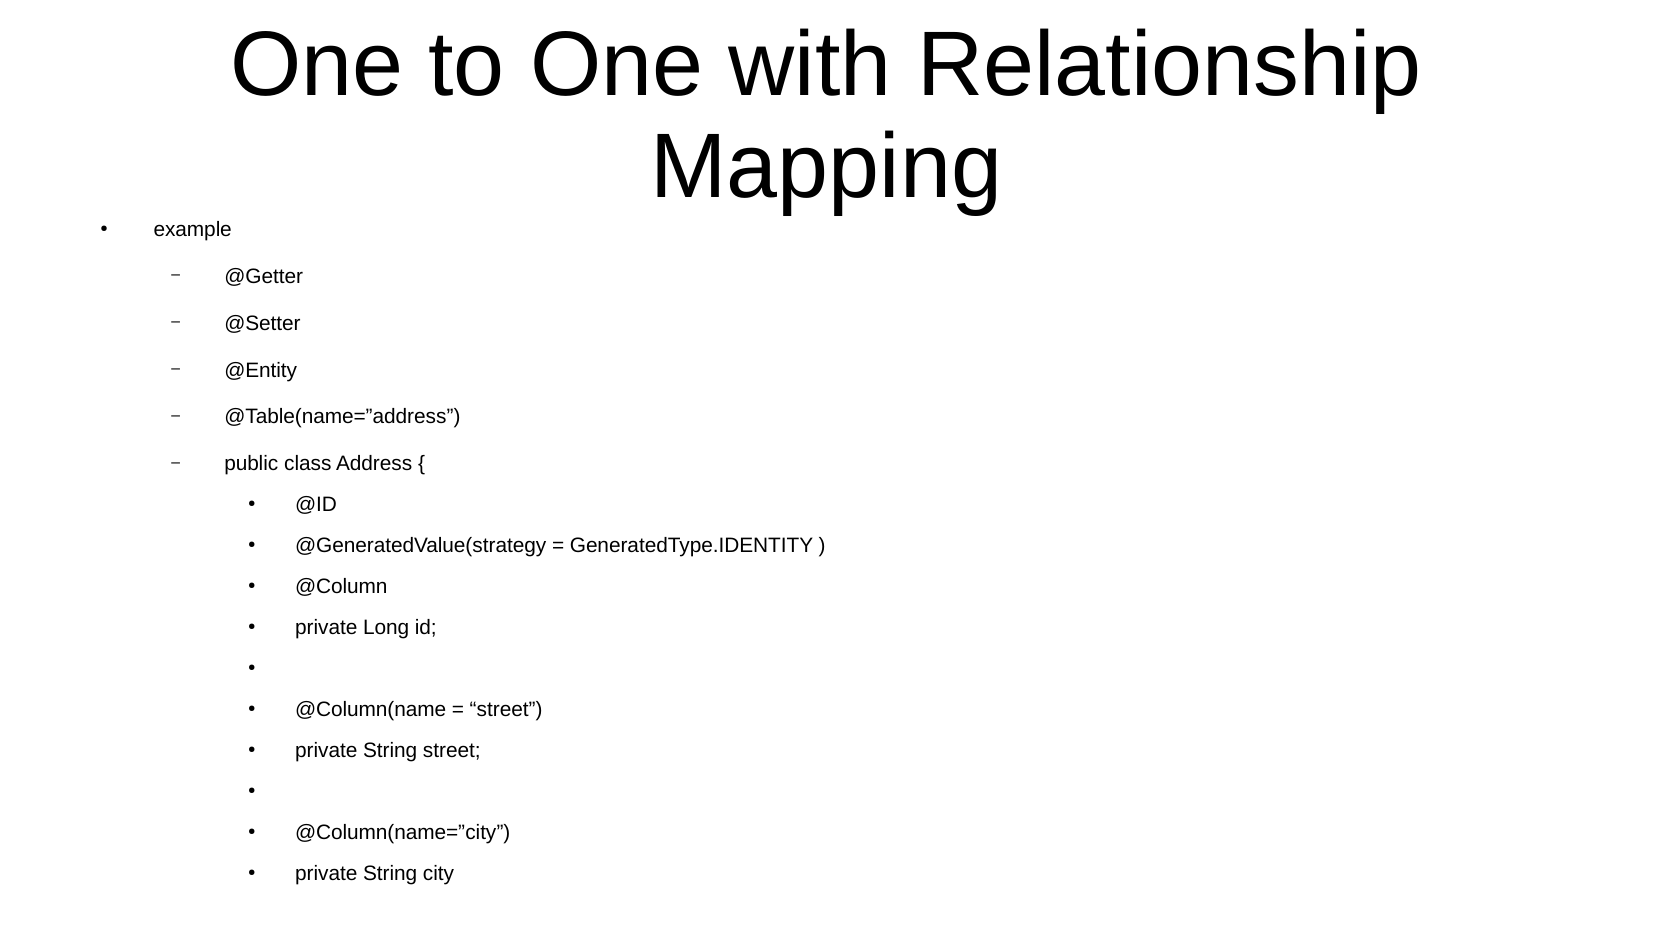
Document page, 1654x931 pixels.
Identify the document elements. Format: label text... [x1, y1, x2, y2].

title One to One with Relationship Mapping [82, 12, 1571, 217]
list example @Getter @Setter @Entity @Table(name=”address”) public class Address { @ID @GeneratedValue(strategy = GeneratedType.IDENTITY ) @Column private Long id; @Column(name = “street”) private String street; @Column(name=”city”) private String city [82, 217, 1636, 916]
